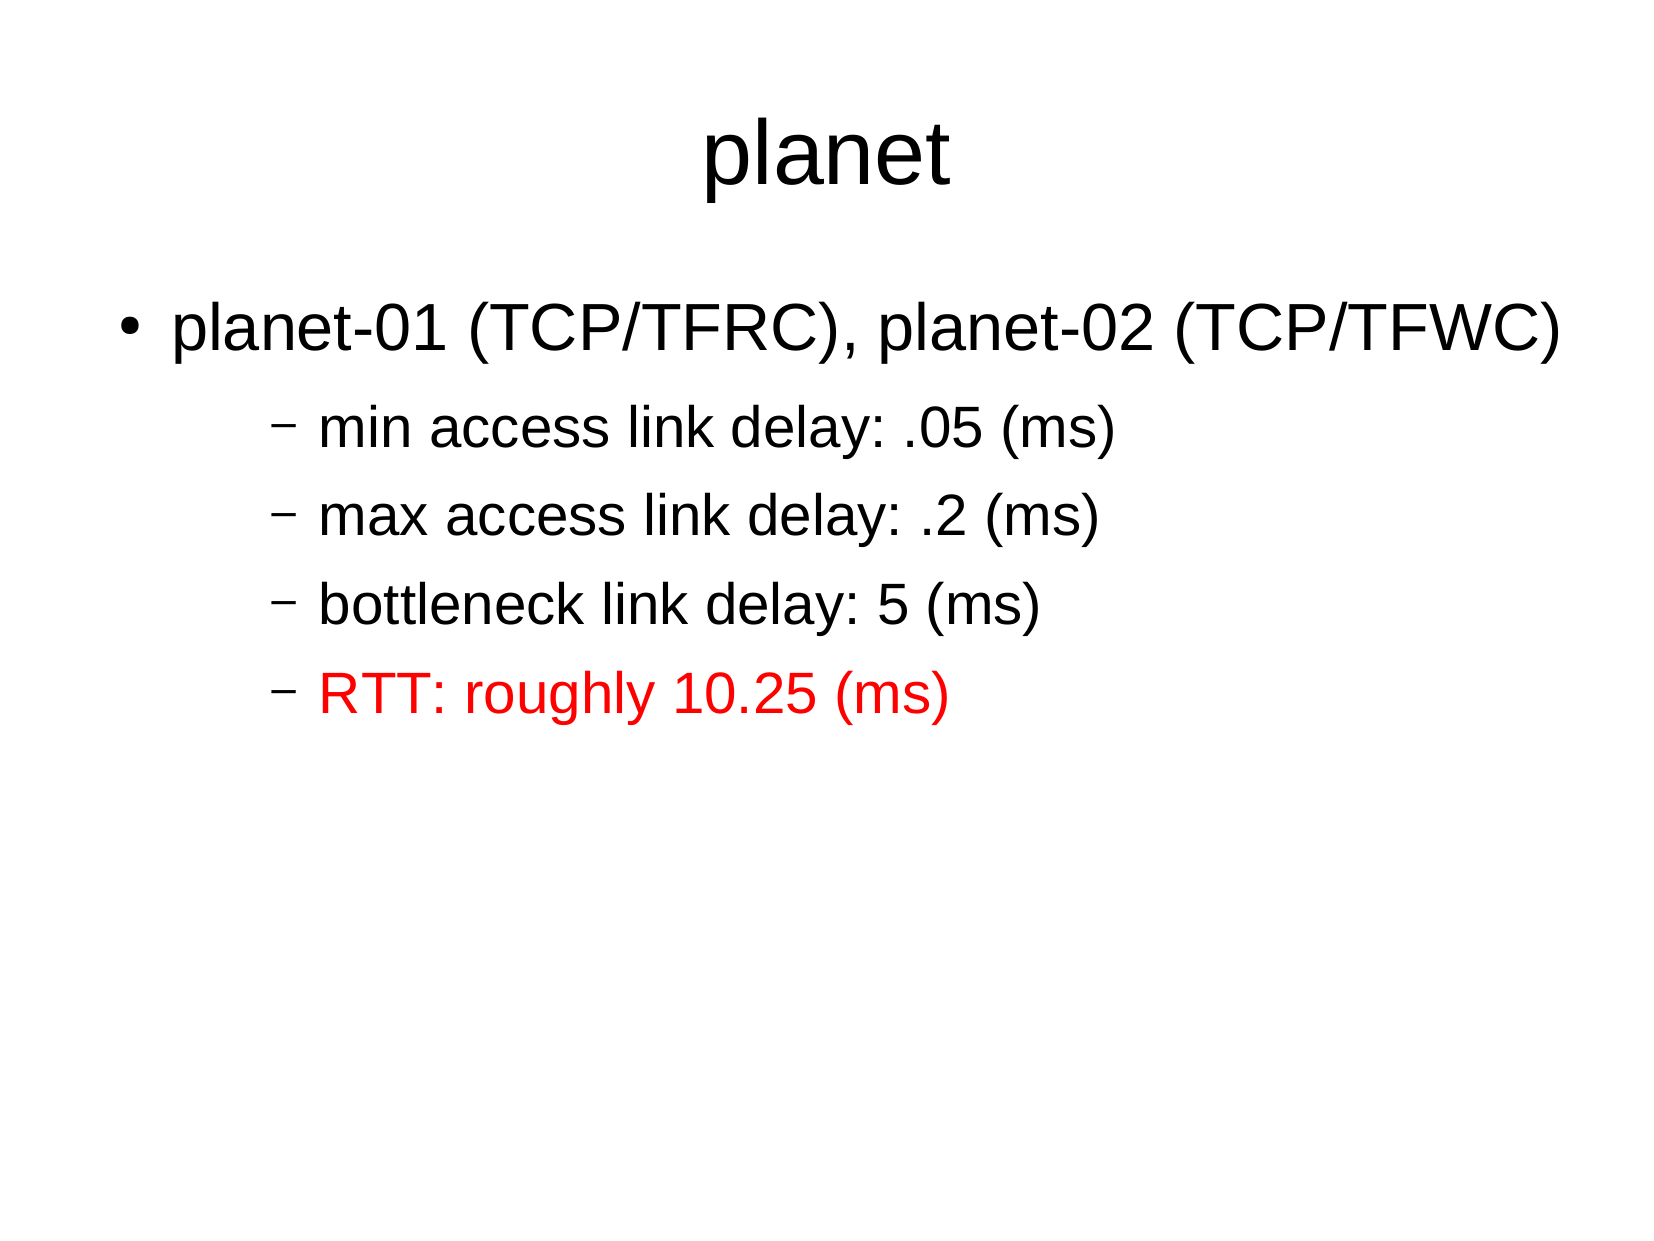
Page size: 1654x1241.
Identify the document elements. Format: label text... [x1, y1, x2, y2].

list planet-01 (TCP/TFRC), planet-02 (TCP/TFWC) min access link delay: .05 (ms) max access link delay: .2 (ms) bottleneck link delay: 5 (ms) RTT: roughly 10.25 (ms) [82, 290, 1571, 1109]
title planet [82, 49, 1571, 257]
